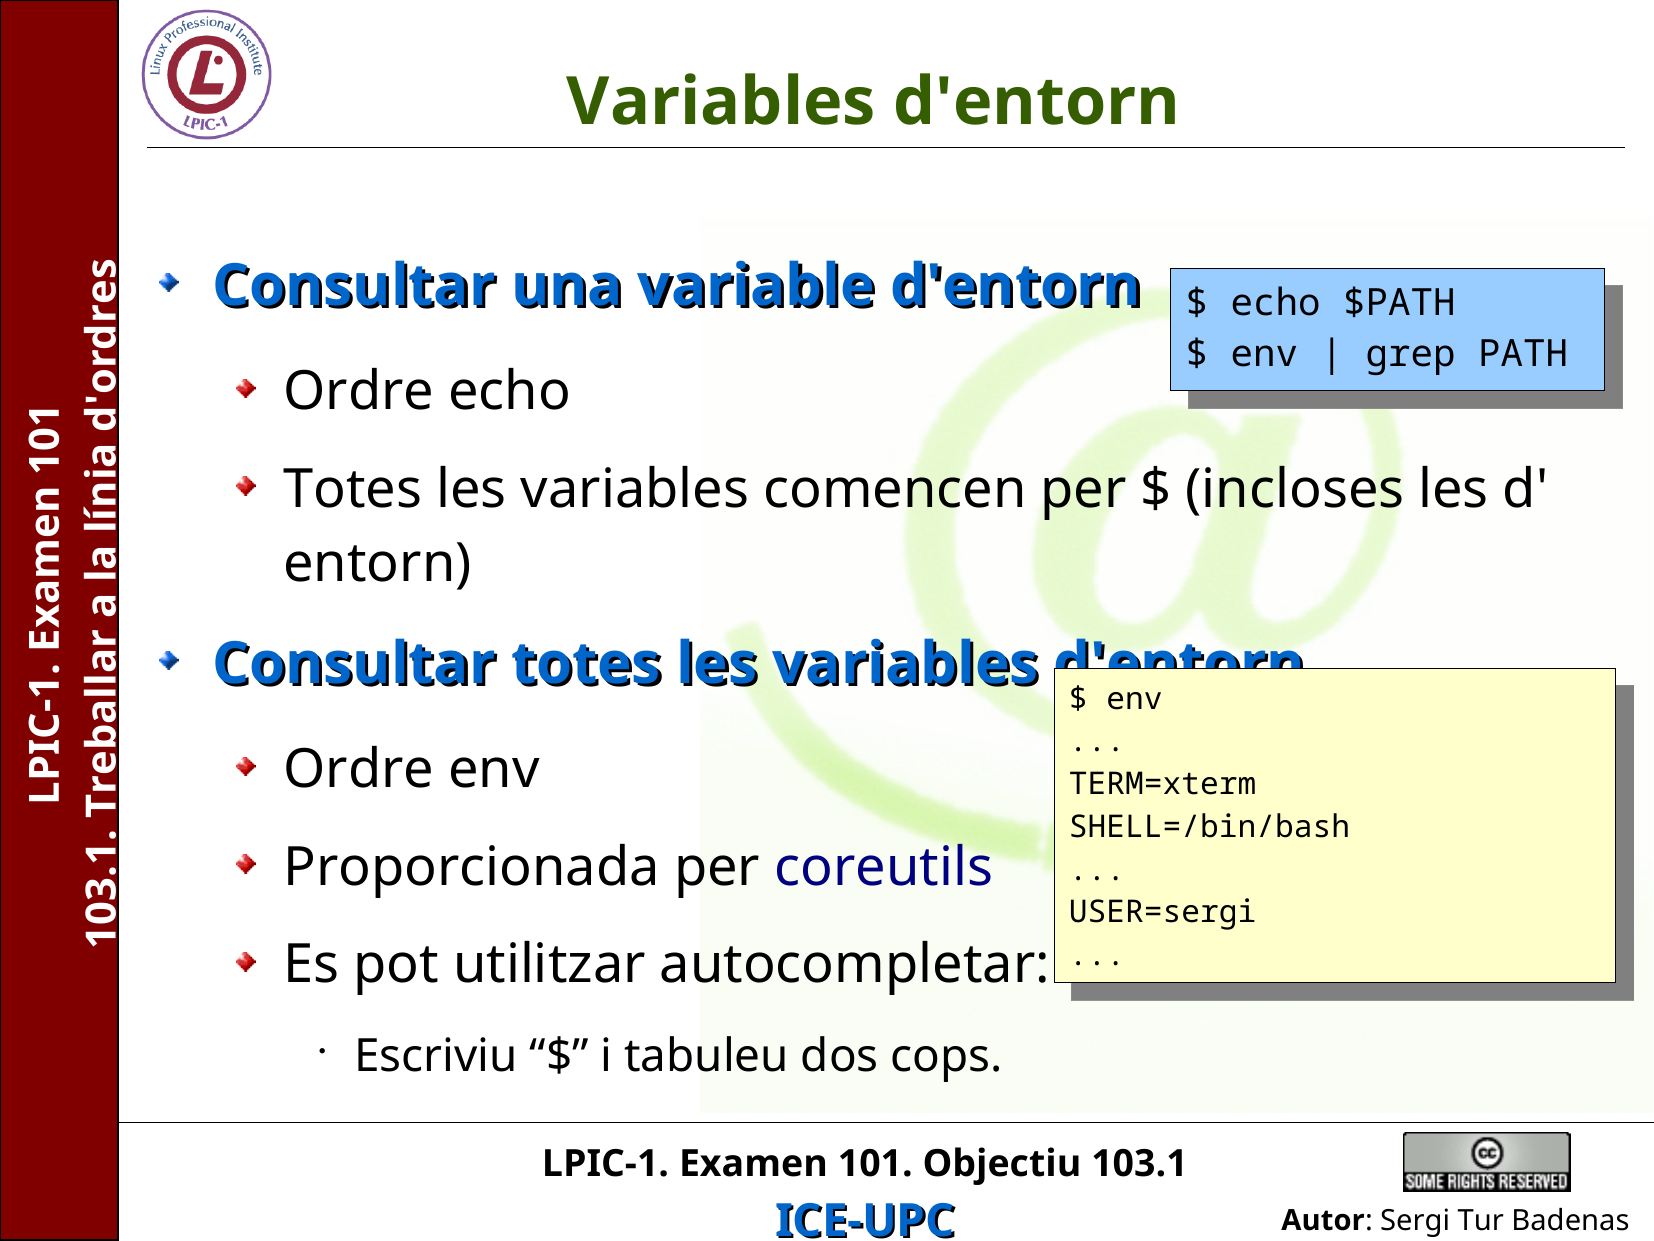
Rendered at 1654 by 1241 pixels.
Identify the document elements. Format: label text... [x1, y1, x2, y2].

picture [700, 217, 1654, 1113]
list Consultar una variable d'entorn Ordre echo Totes les variables comencen per $ (incloses les d' entorn) Consultar totes les variables d'entorn Ordre env Proporcionada per coreutils Es pot utilitzar autocompletar: Escriviu “$” i tabuleu dos cops. [141, 242, 1630, 1088]
title Variables d'entorn [129, 56, 1619, 141]
picture [1403, 1132, 1571, 1192]
text_box $ env ... TERM=xterm SHELL=/bin/bash ... USER=sergi ... [1054, 668, 1616, 948]
text_box $ echo $PATH $ env | grep PATH [1170, 268, 1605, 391]
picture [135, 5, 277, 56]
